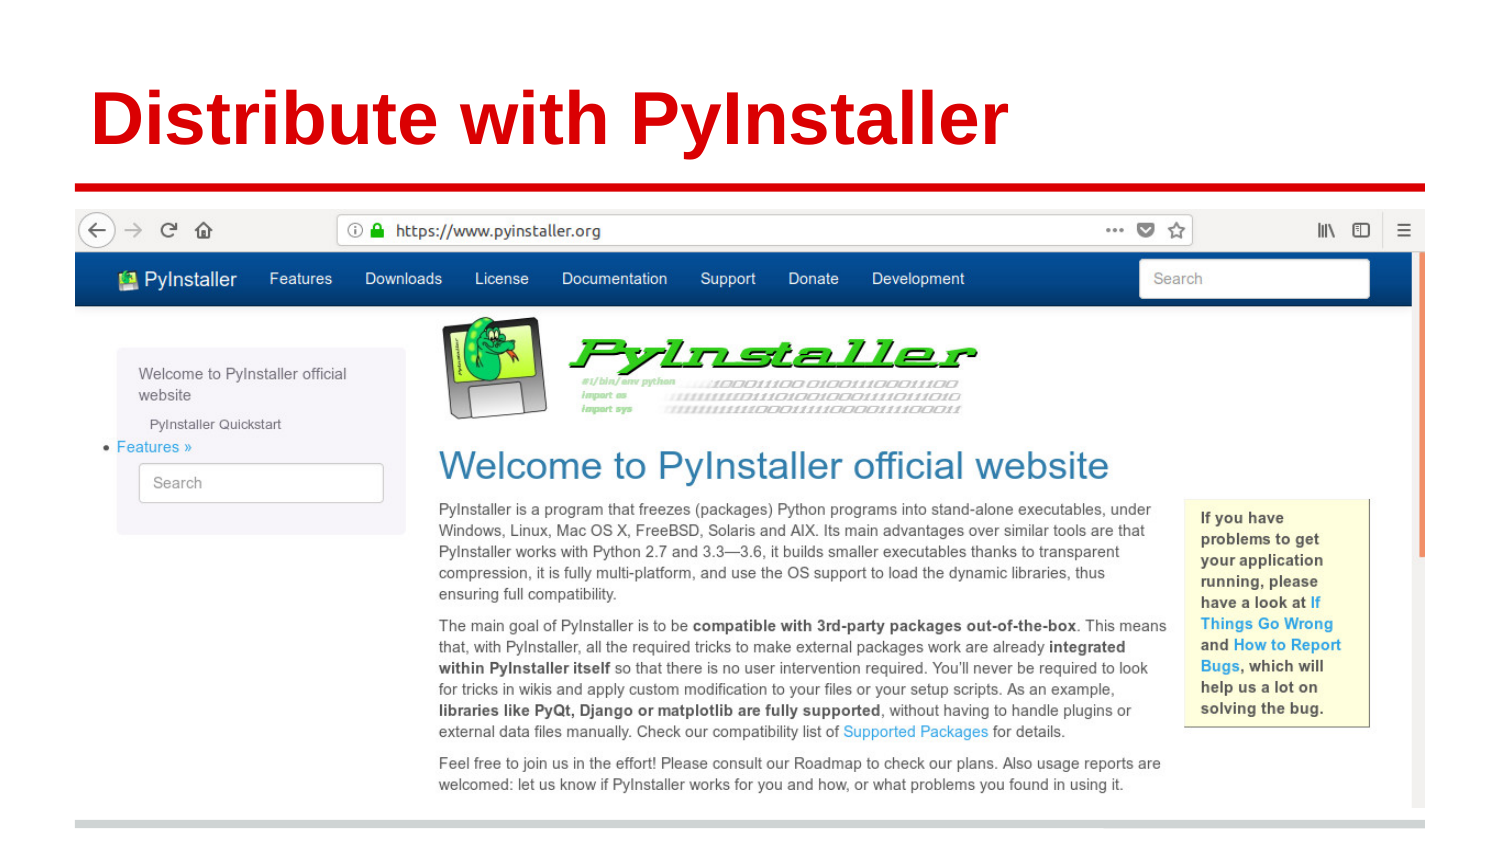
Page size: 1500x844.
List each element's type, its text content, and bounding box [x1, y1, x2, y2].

picture [75, 209, 1425, 808]
title Distribute with PyInstaller [75, 33, 1425, 175]
